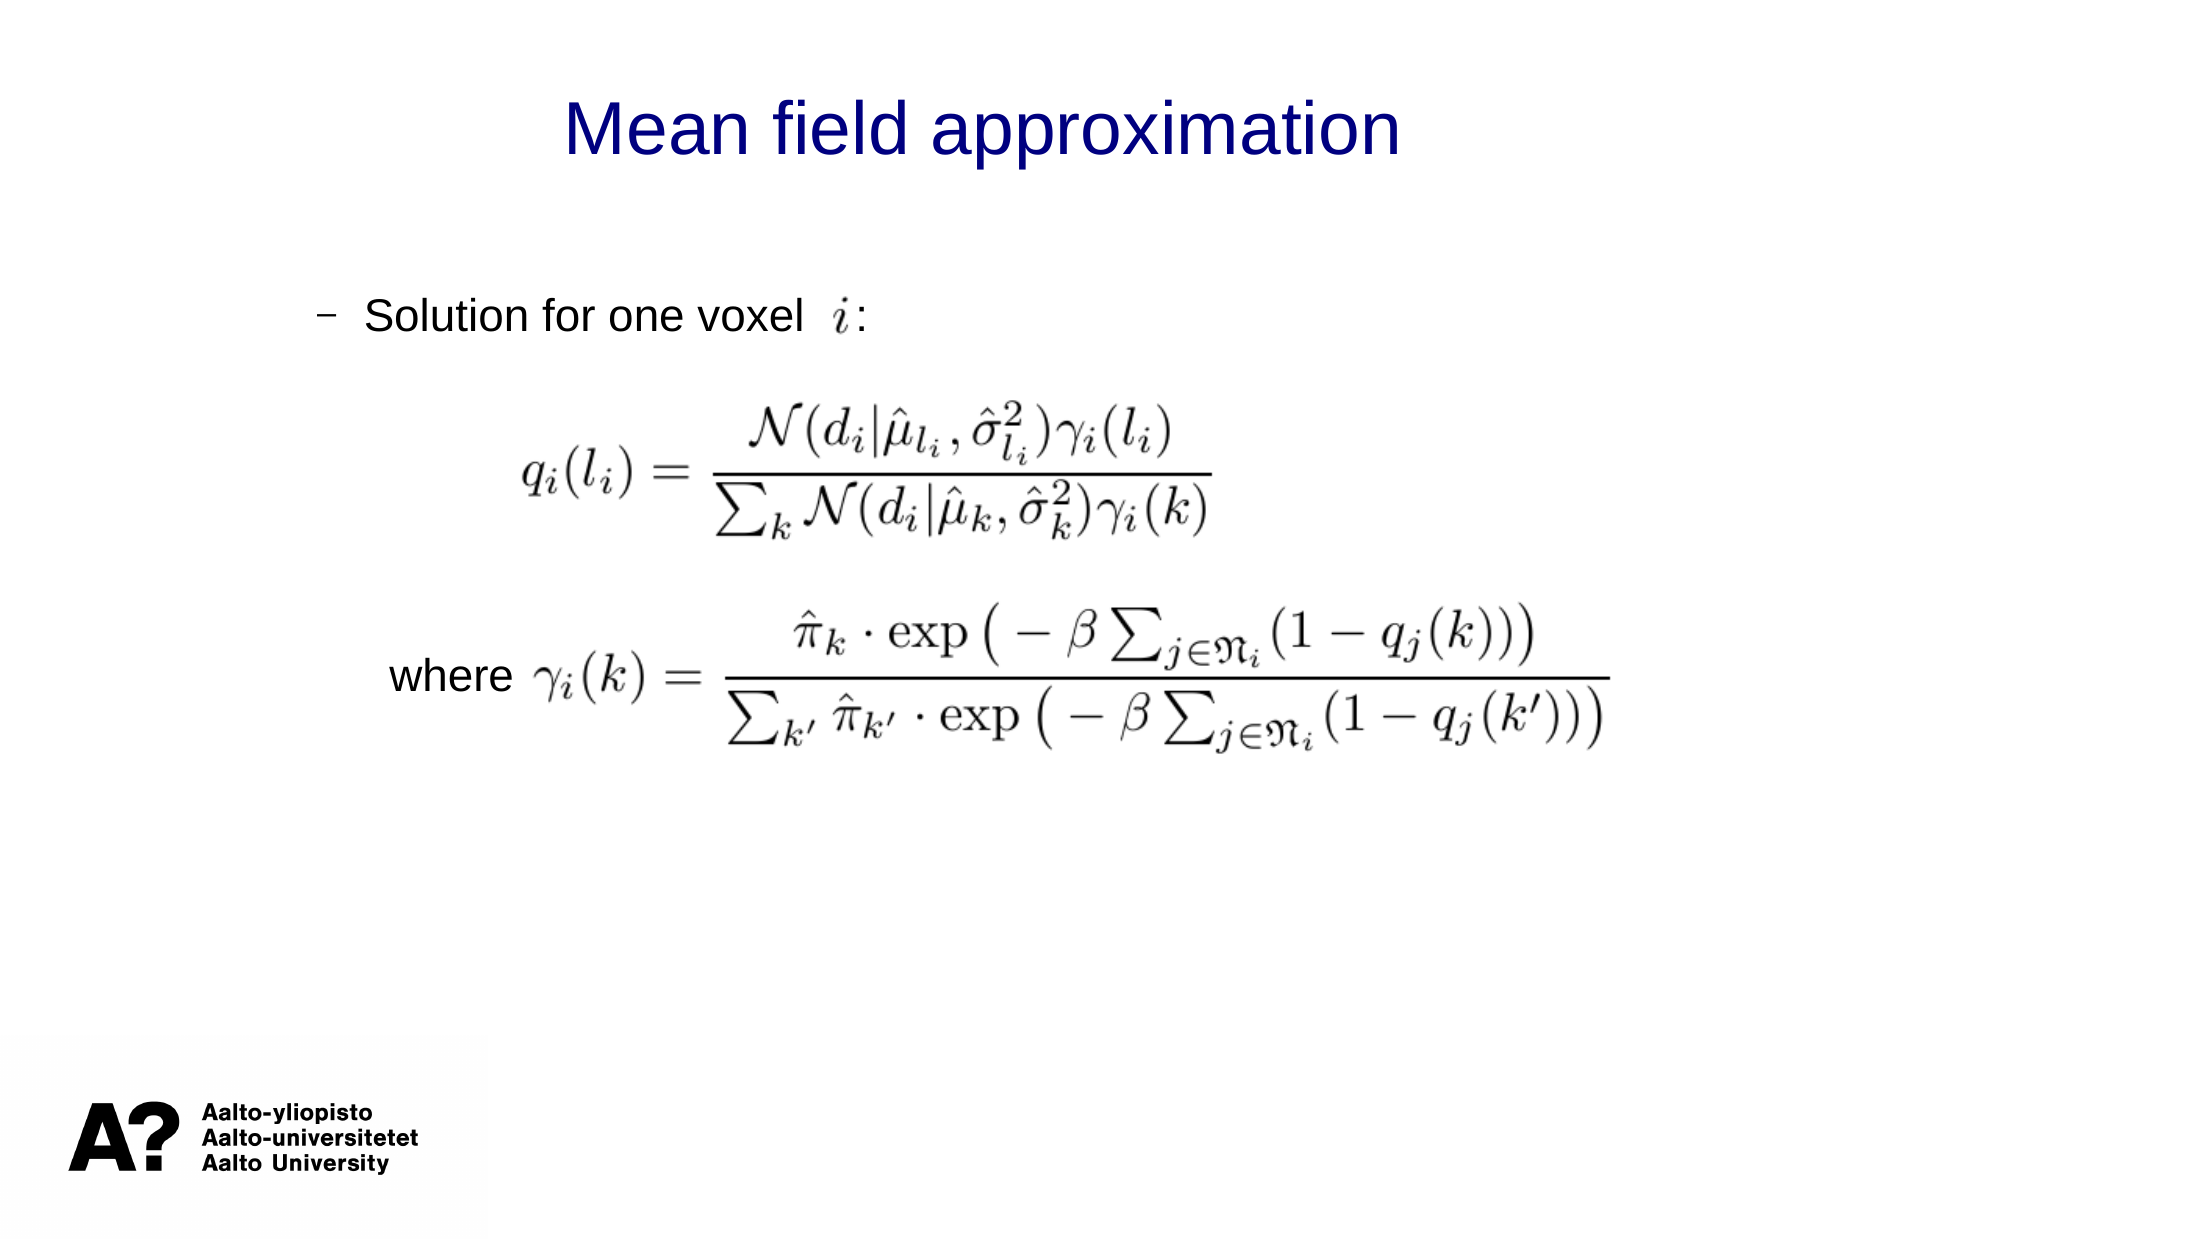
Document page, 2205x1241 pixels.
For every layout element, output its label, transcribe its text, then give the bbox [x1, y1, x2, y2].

picture [0, 1035, 488, 1239]
list Solution for one voxel : [227, 278, 1653, 450]
picture [832, 292, 853, 344]
list where [227, 638, 1653, 811]
picture [513, 388, 1231, 544]
title Mean field approximation [326, 65, 1640, 179]
picture [519, 600, 1615, 638]
